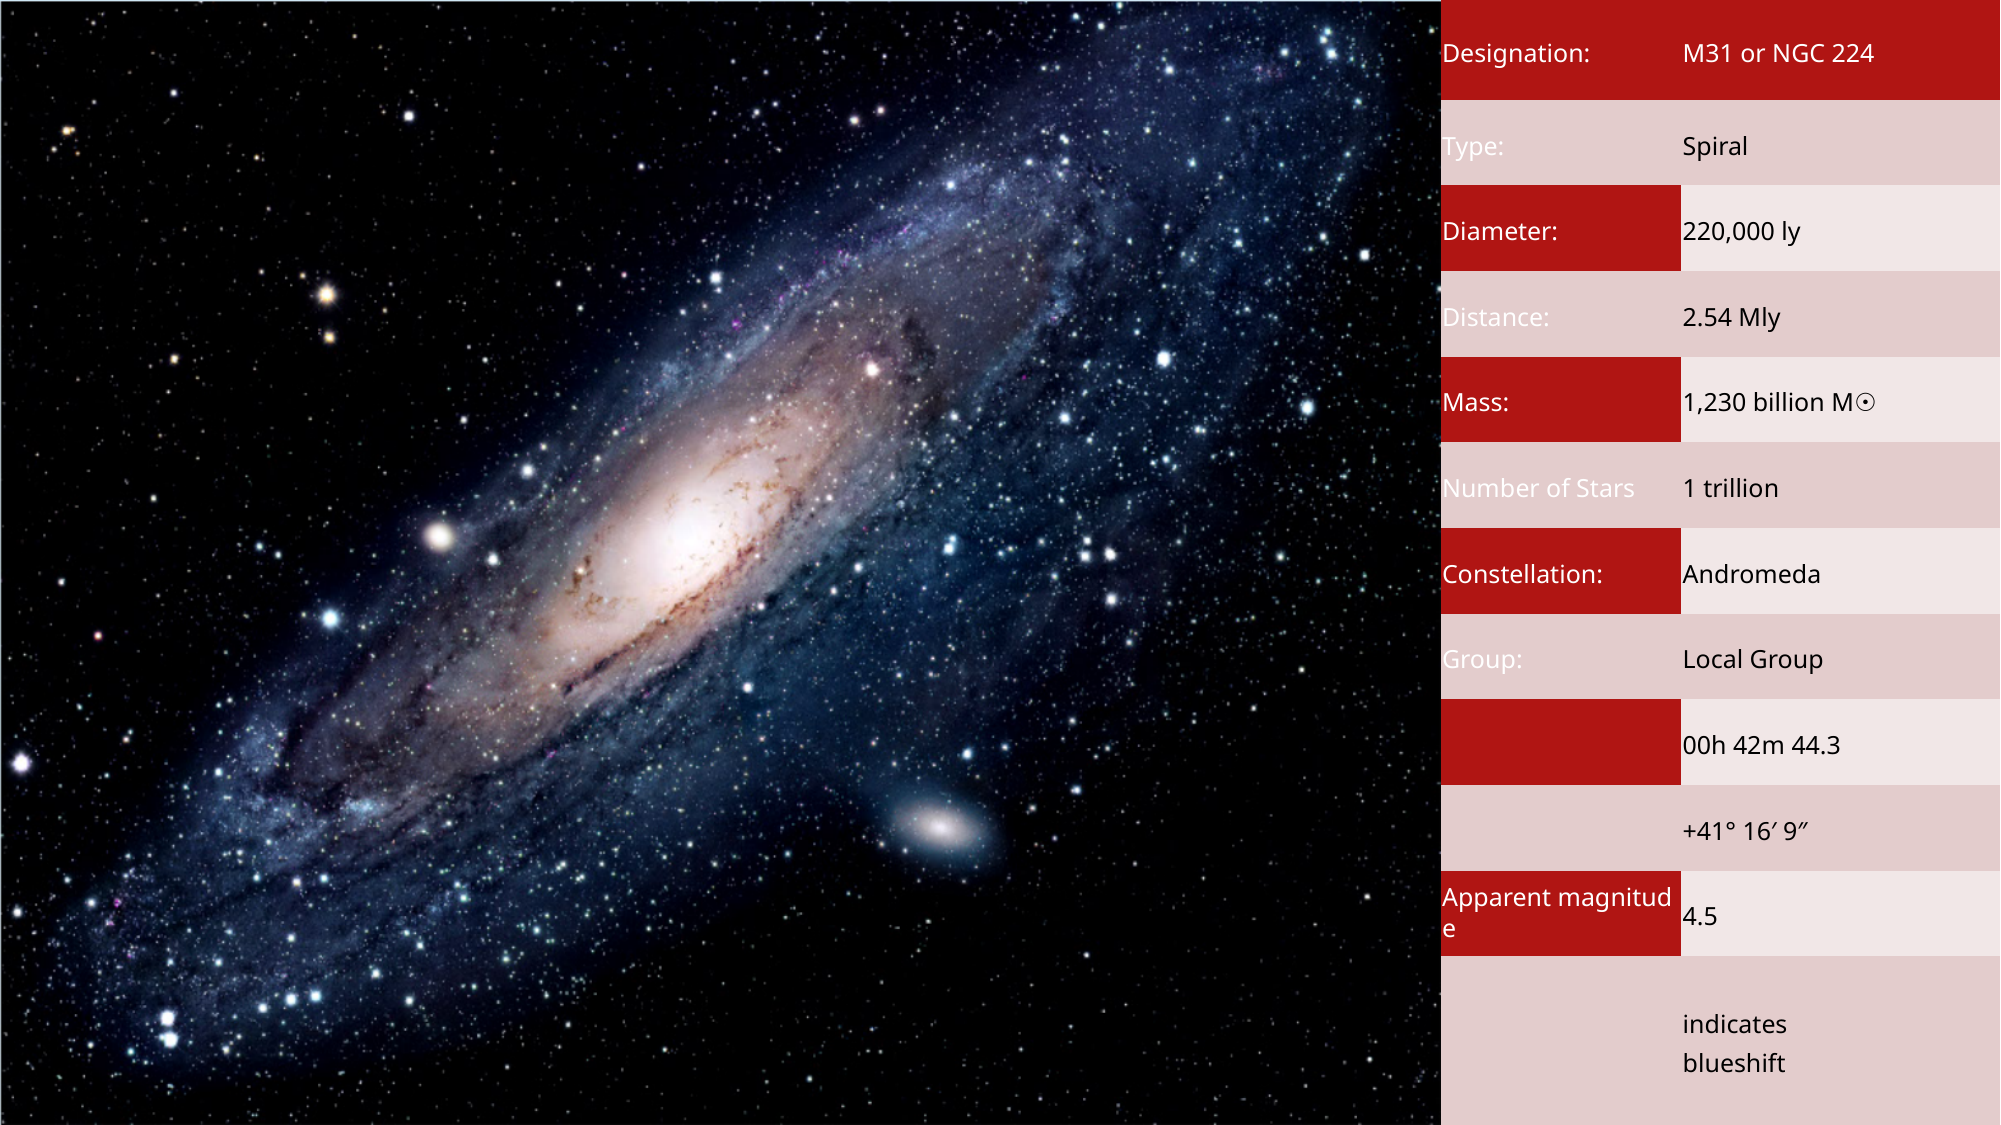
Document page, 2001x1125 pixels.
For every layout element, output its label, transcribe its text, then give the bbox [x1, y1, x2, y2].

table_cell 4.5 [1681, 871, 1859, 956]
table_cell Spiral [1681, 100, 2000, 185]
table_cell 1 trillion [1681, 442, 2000, 528]
table_cell Group: [1441, 614, 1681, 699]
table_cell indicates blueshift [1681, 956, 1859, 1125]
table_header Designation: [1441, 0, 1681, 100]
table_header M31 or NGC 224 [1681, 0, 2000, 100]
table_cell Diameter: [1441, 185, 1681, 271]
table_cell Mass: [1441, 357, 1681, 442]
picture [0, 0, 1441, 1125]
table_cell Number of Stars [1441, 442, 1681, 528]
table_cell Local Group [1681, 614, 2000, 699]
table_cell [1859, 785, 2000, 871]
table_cell [1859, 699, 2000, 785]
table_cell +41° 16′ 9″ [1681, 785, 1859, 871]
table_cell Andromeda [1681, 528, 2000, 614]
table_cell 2.54 Mly [1681, 271, 2000, 357]
table_cell [1859, 956, 2000, 1125]
table_cell [1441, 956, 1681, 1125]
table_cell Distance: [1441, 271, 1681, 357]
table_cell [1859, 871, 2000, 956]
table_cell Type: [1441, 100, 1681, 185]
table_cell 220,000 ly [1681, 185, 2000, 271]
table_cell [1441, 785, 1681, 871]
table_cell [1441, 699, 1681, 785]
table_cell 1,230 billion M☉ [1681, 357, 2000, 442]
table_cell 00h 42m 44.3 [1681, 699, 1859, 785]
table_cell Apparent magnitude (V) [1441, 871, 1681, 956]
table_cell Constellation: [1441, 528, 1681, 614]
